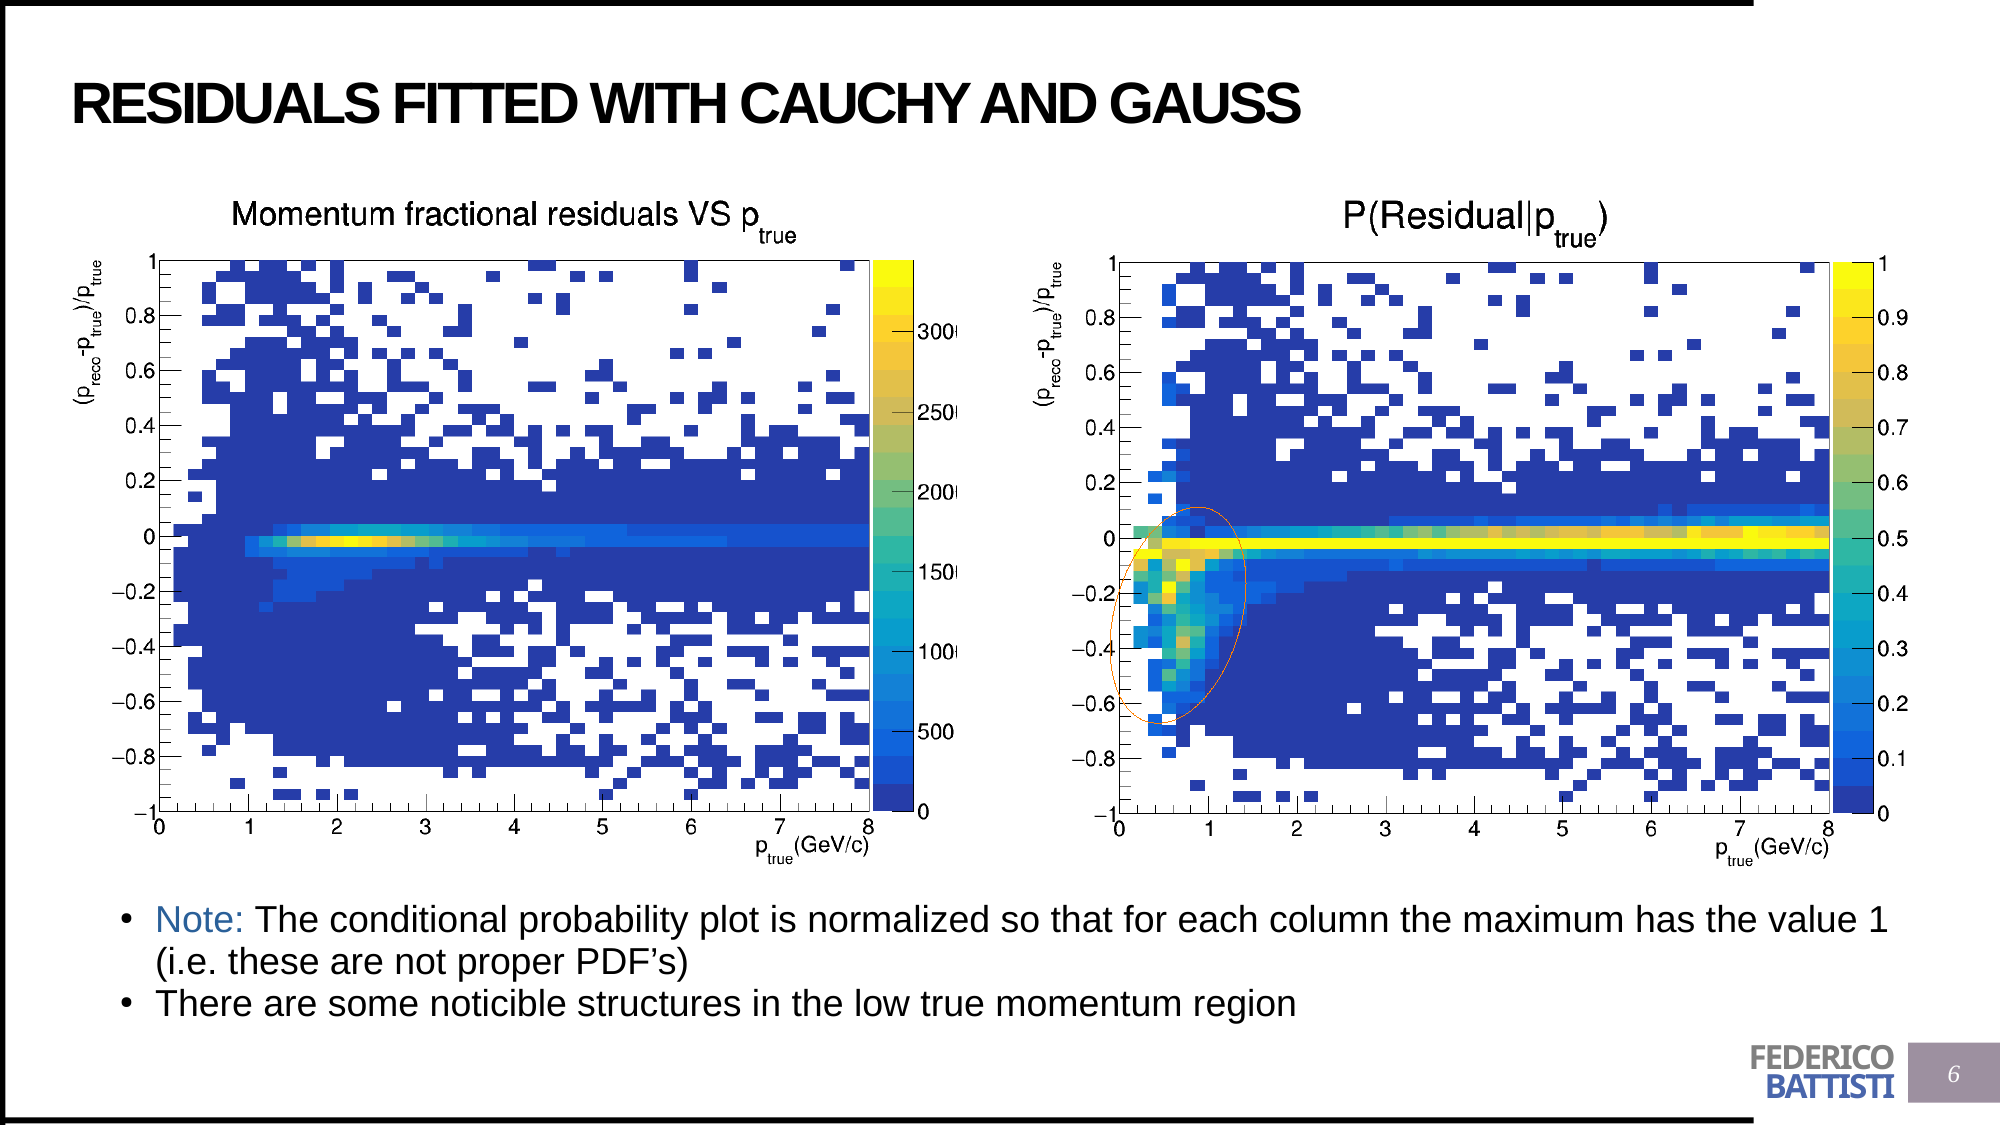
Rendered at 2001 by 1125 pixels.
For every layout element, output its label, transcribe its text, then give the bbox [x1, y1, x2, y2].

title RESIDUALS FITTED WITH CAUCHY AND GAUSS [70, 67, 1580, 142]
picture [71, 191, 957, 881]
picture [1031, 193, 1917, 882]
slide_number <number> [1931, 1050, 1977, 1096]
text_box [1110, 507, 1247, 724]
text_box Note: The conditional probability plot is normalized so that for each column the maximum has the value 1 (i.e. these are not proper PDF’s) There are some noticible structures in the low true momentum region [105, 891, 1921, 1032]
